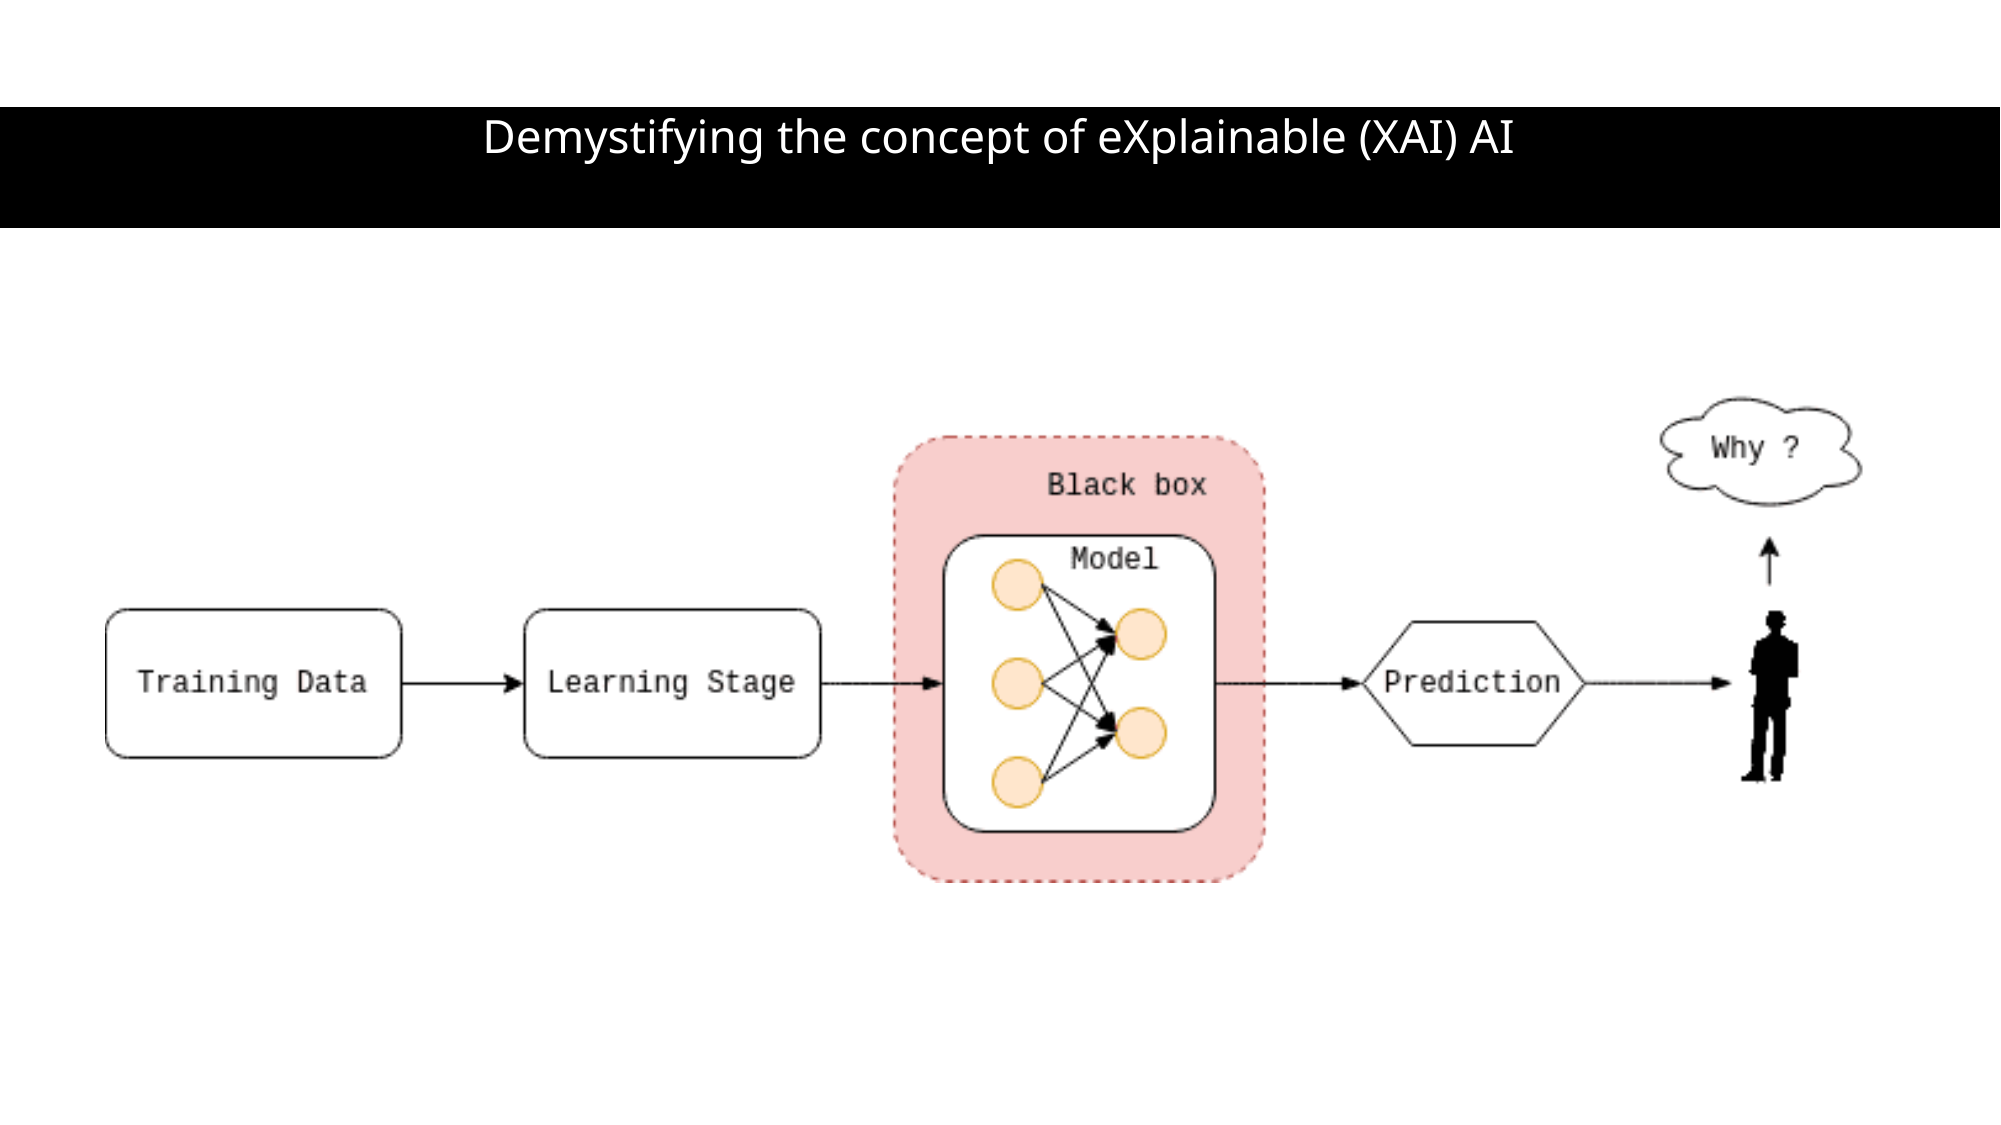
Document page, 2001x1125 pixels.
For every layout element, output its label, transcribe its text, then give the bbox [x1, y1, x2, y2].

text_box [0, 107, 91, 228]
text_box [1931, 107, 2000, 228]
title Demystifying the concept of eXplainable (XAI) AI [91, 105, 1931, 228]
picture [105, 387, 1895, 883]
